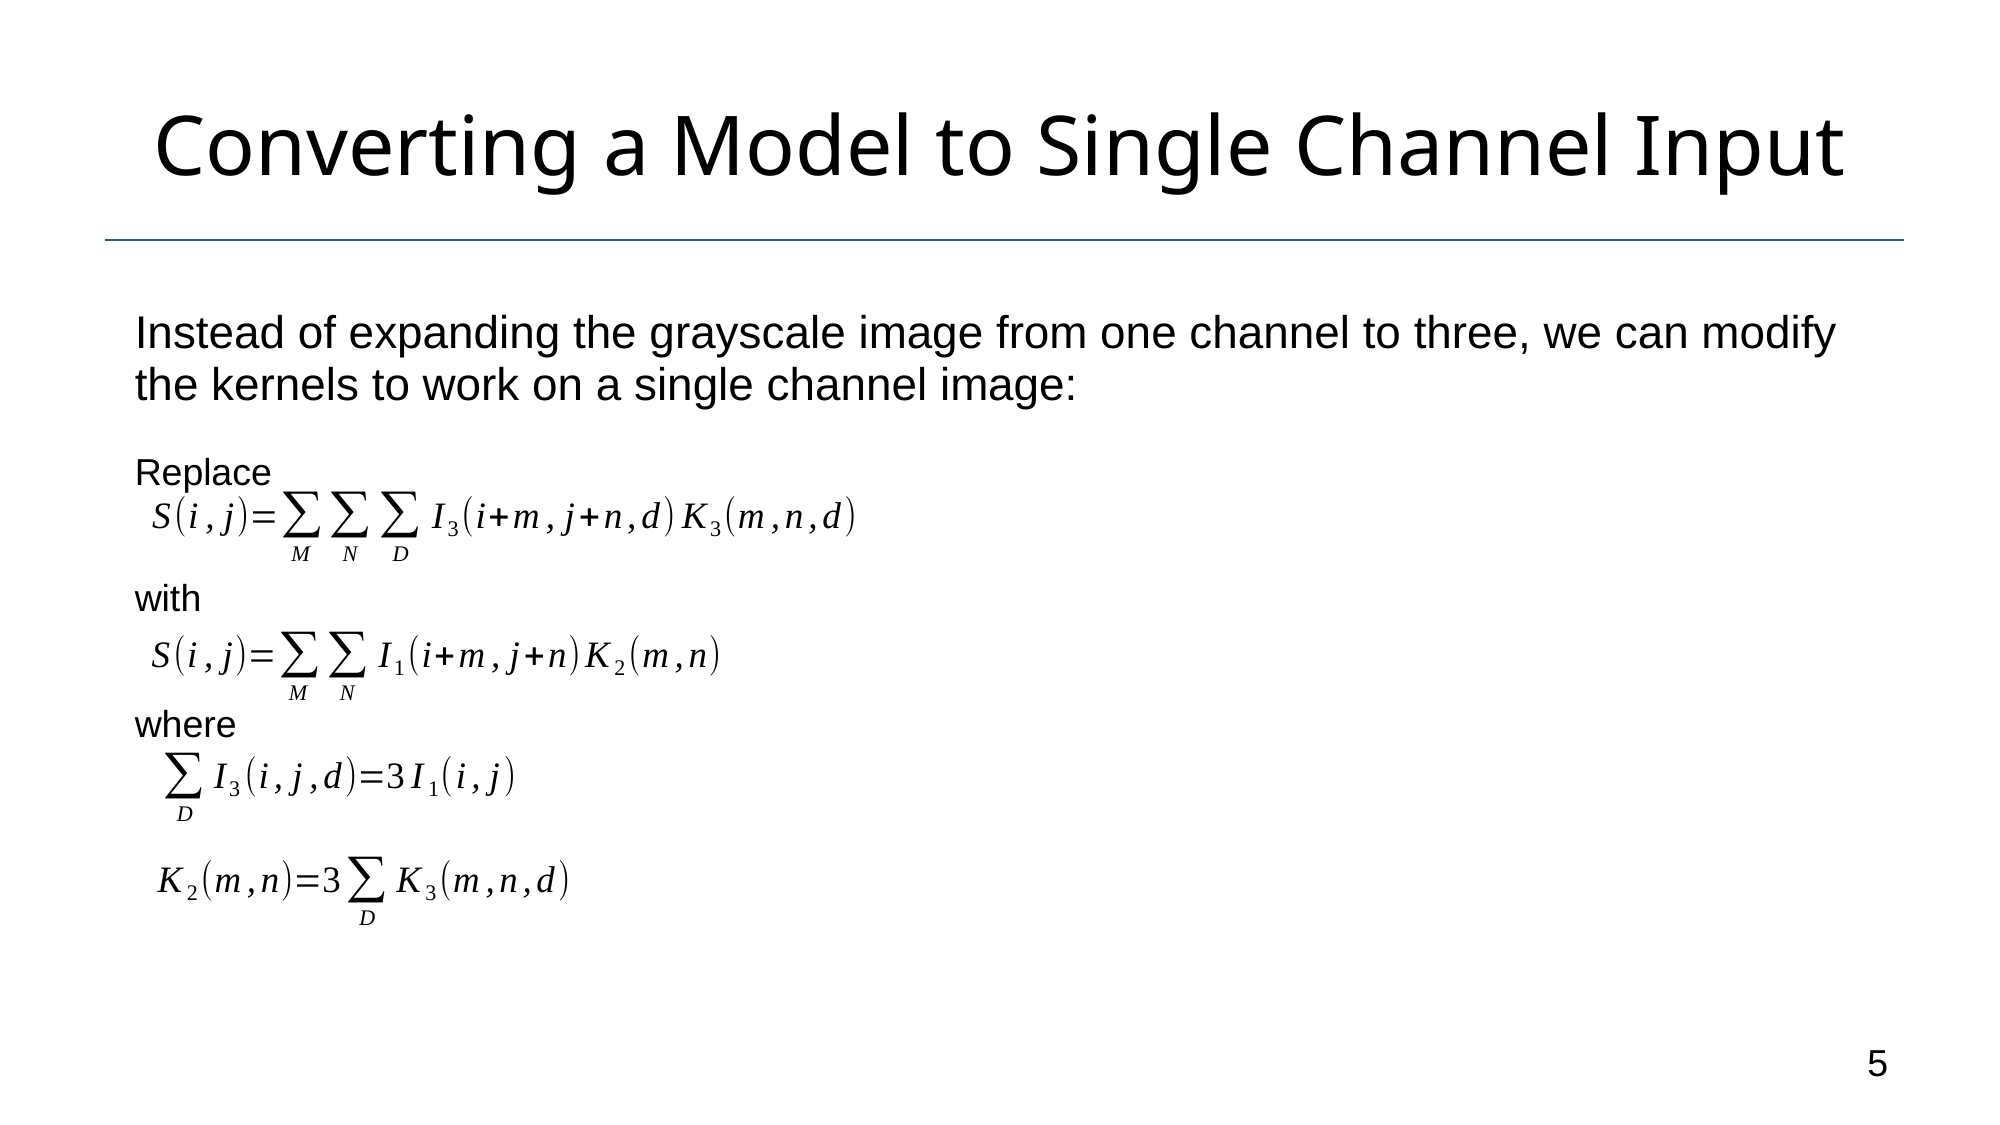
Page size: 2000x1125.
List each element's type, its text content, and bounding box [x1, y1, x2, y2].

chart [143, 628, 727, 706]
chart [156, 750, 522, 827]
text_box [124, 1035, 1896, 1106]
title Converting a Model to Single Channel Input [137, 36, 1862, 254]
text_box Instead of expanding the grayscale image from one channel to three, we can modify the kernels to work on a single channel image: Replace with where [119, 299, 1920, 922]
chart [144, 489, 864, 566]
chart [149, 853, 577, 931]
